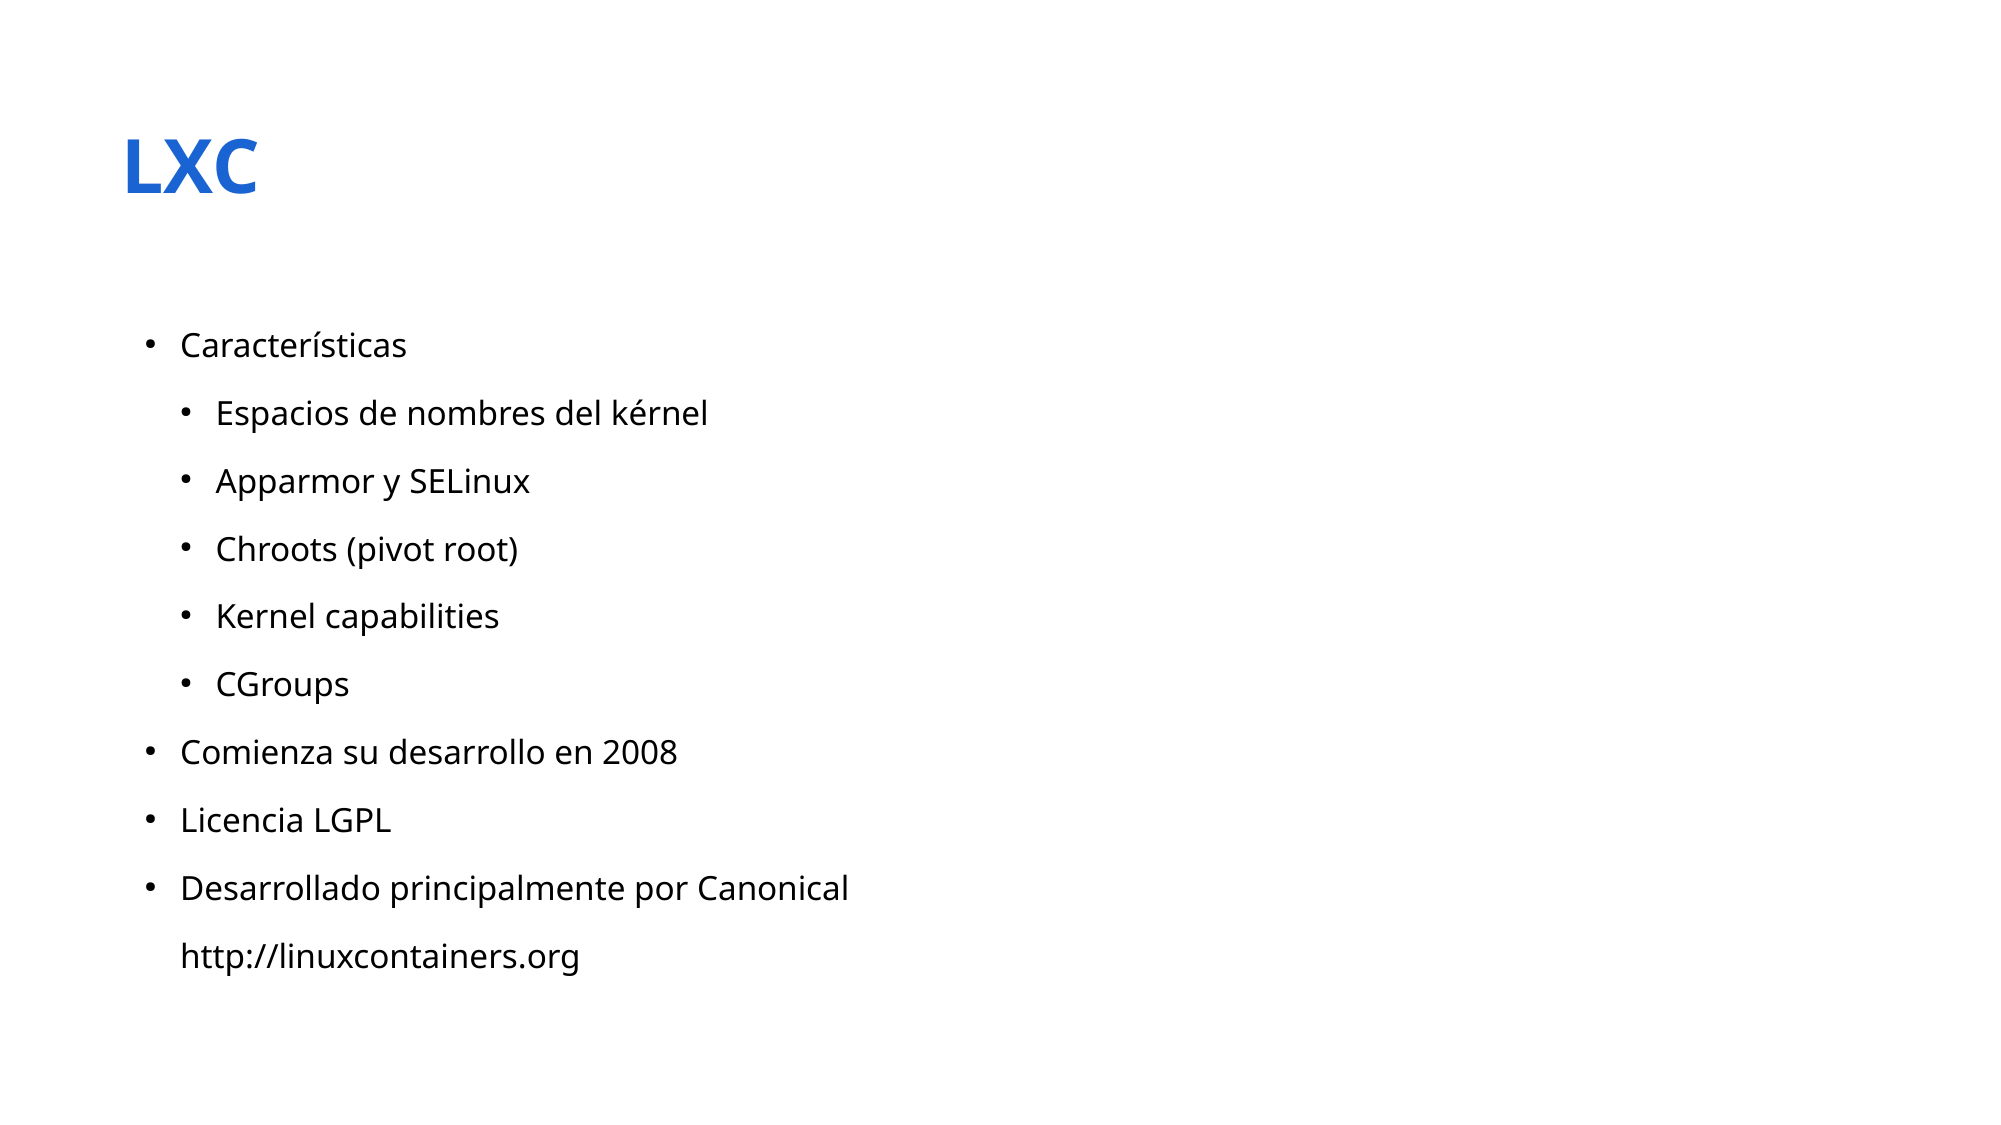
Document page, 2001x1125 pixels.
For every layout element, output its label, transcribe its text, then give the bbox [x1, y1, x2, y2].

text_box Características Espacios de nombres del kérnel Apparmor y SELinux Chroots (pivot root) Kernel capabilities CGroups Comienza su desarrollo en 2008 Licencia LGPL Desarrollado principalmente por Canonical http://linuxcontainers.org [129, 292, 1843, 940]
text_box LXC [106, 106, 1878, 293]
